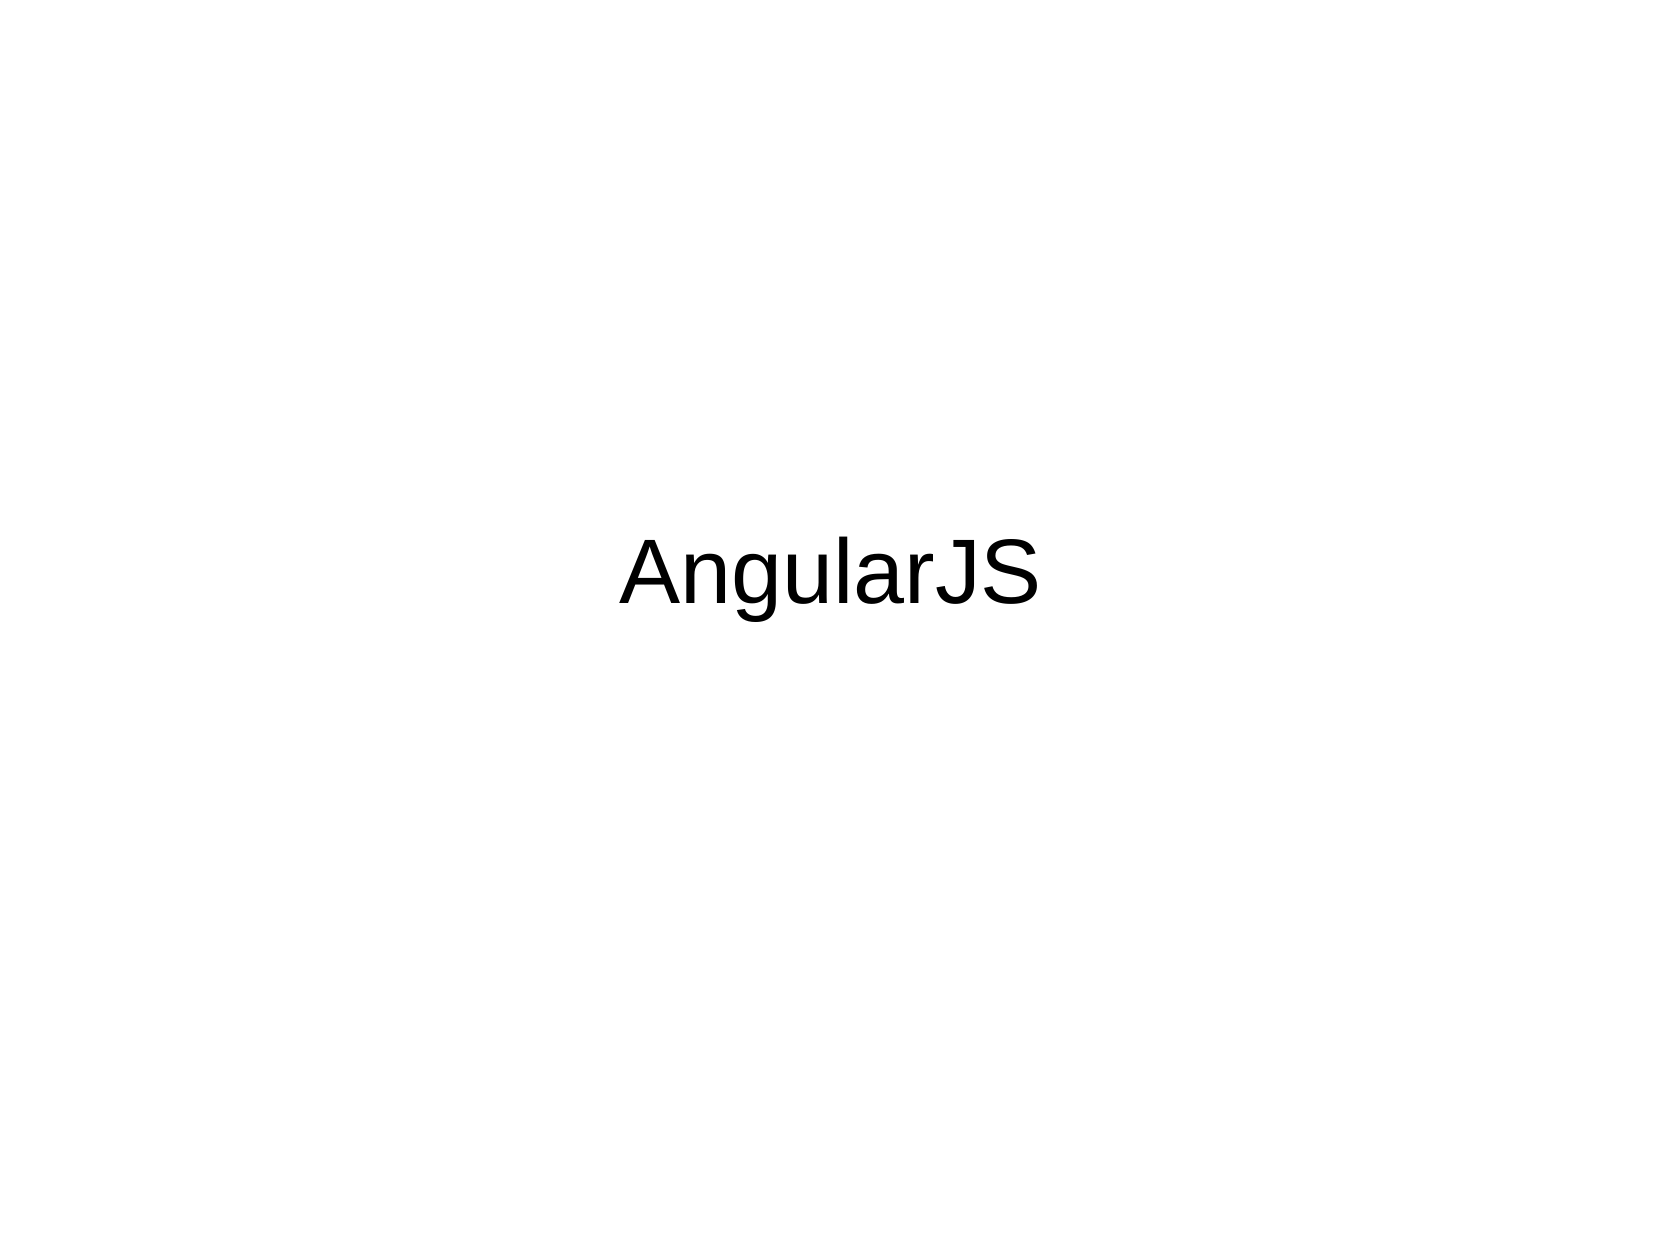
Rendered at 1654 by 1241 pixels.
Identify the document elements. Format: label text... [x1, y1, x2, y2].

title AngularJS [86, 467, 1576, 676]
